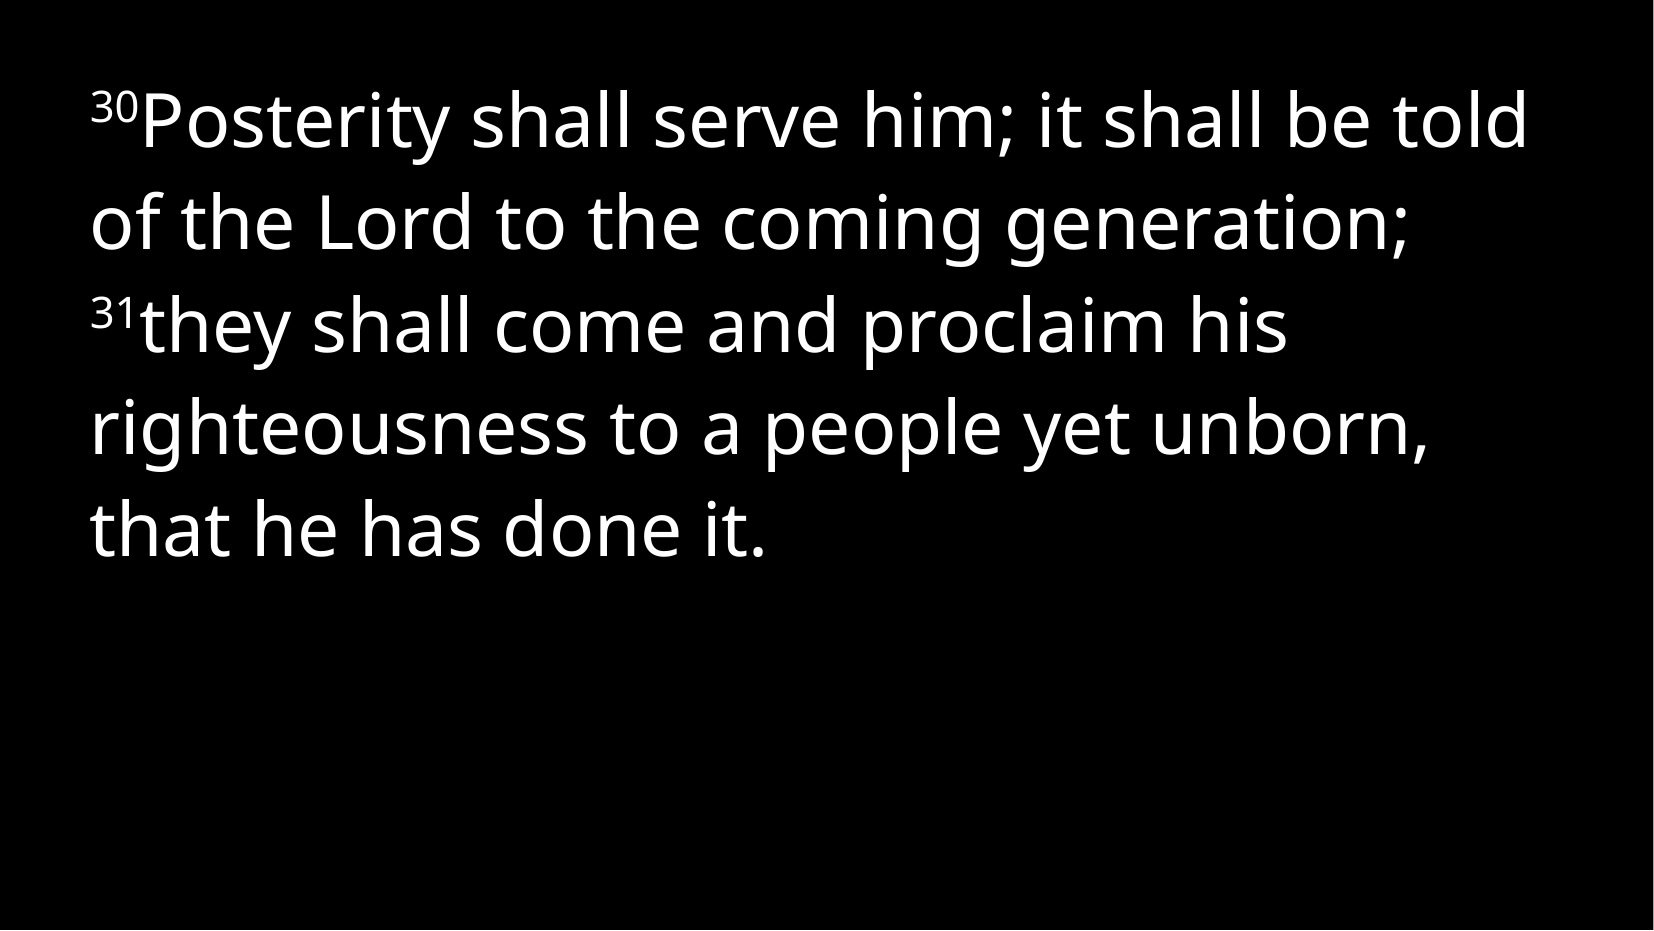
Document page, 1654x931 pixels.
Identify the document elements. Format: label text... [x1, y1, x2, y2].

text_box 30Posterity shall serve him; it shall be told of the Lord to the coming generation; 31they shall come and proclaim his righteousness to a people yet unborn, that he has done it. [75, 60, 1576, 574]
